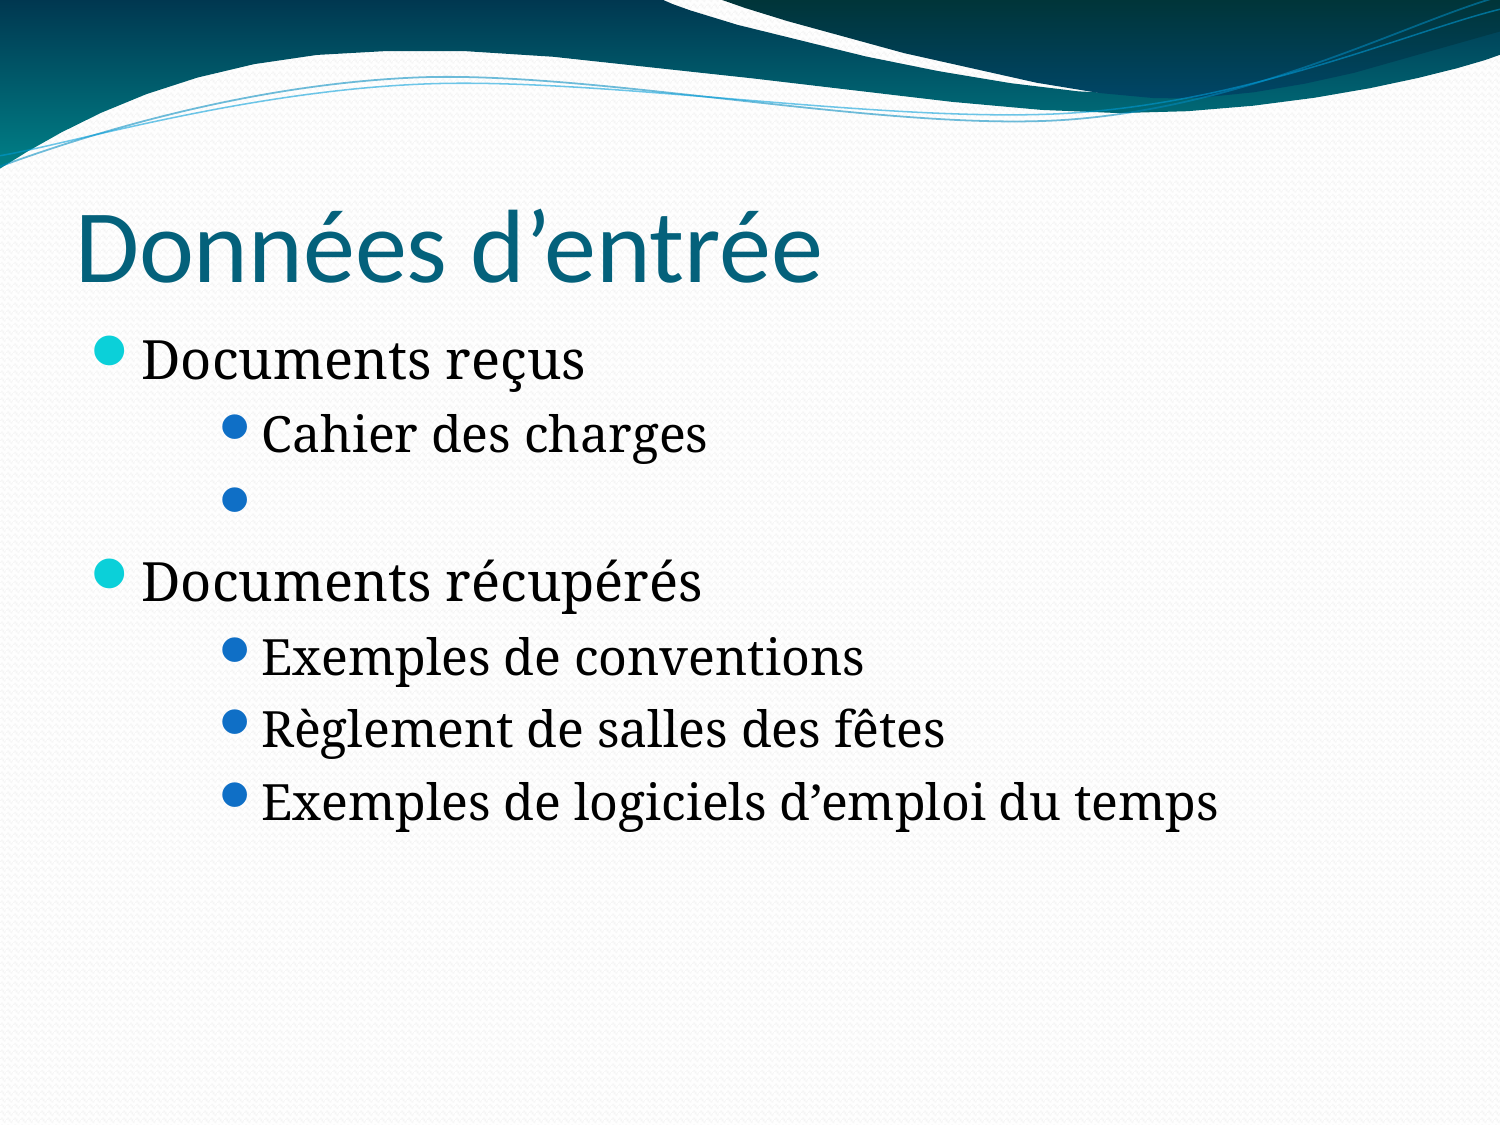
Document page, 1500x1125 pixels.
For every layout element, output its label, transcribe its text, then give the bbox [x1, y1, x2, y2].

list Documents reçus Cahier des charges Documents récupérés Exemples de conventions Règlement de salles des fêtes Exemples de logiciels d’emploi du temps [75, 317, 1426, 1038]
title Données d’entrée [75, 115, 1426, 304]
